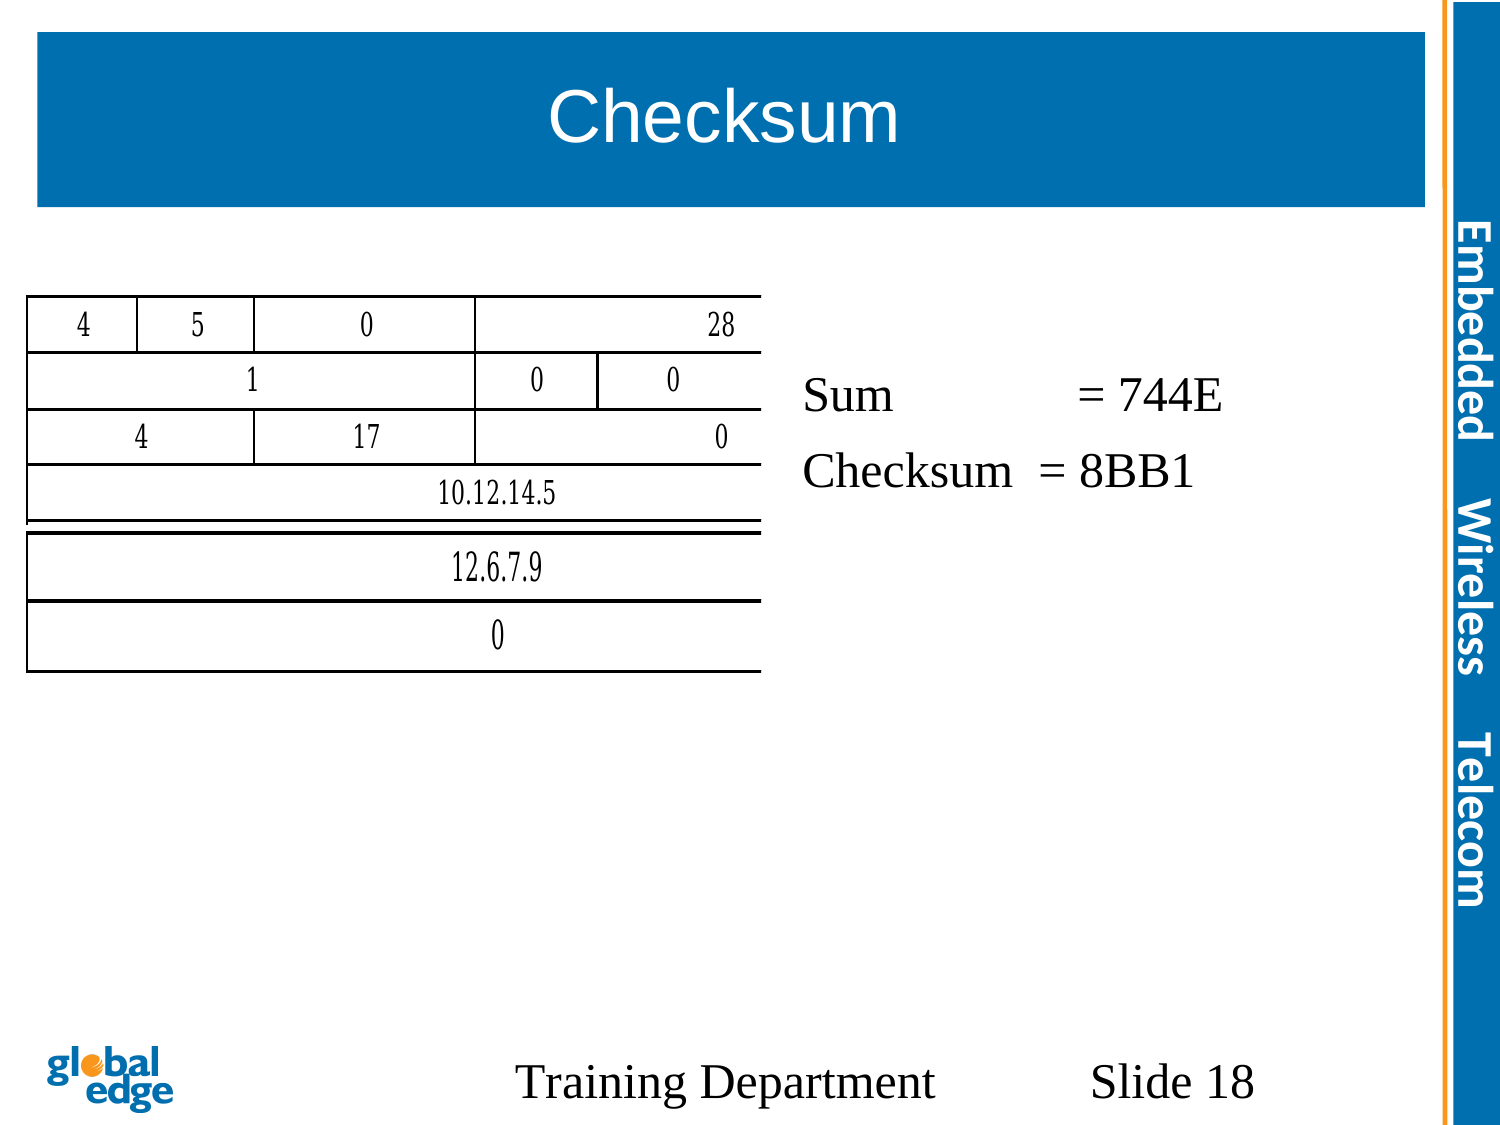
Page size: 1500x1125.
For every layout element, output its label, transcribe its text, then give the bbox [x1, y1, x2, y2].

title Checksum [88, 64, 1360, 160]
text_box Sum = 744E Checksum = 8BB1 [787, 337, 1388, 505]
chart [0, 295, 768, 826]
picture [34, 1034, 185, 1125]
